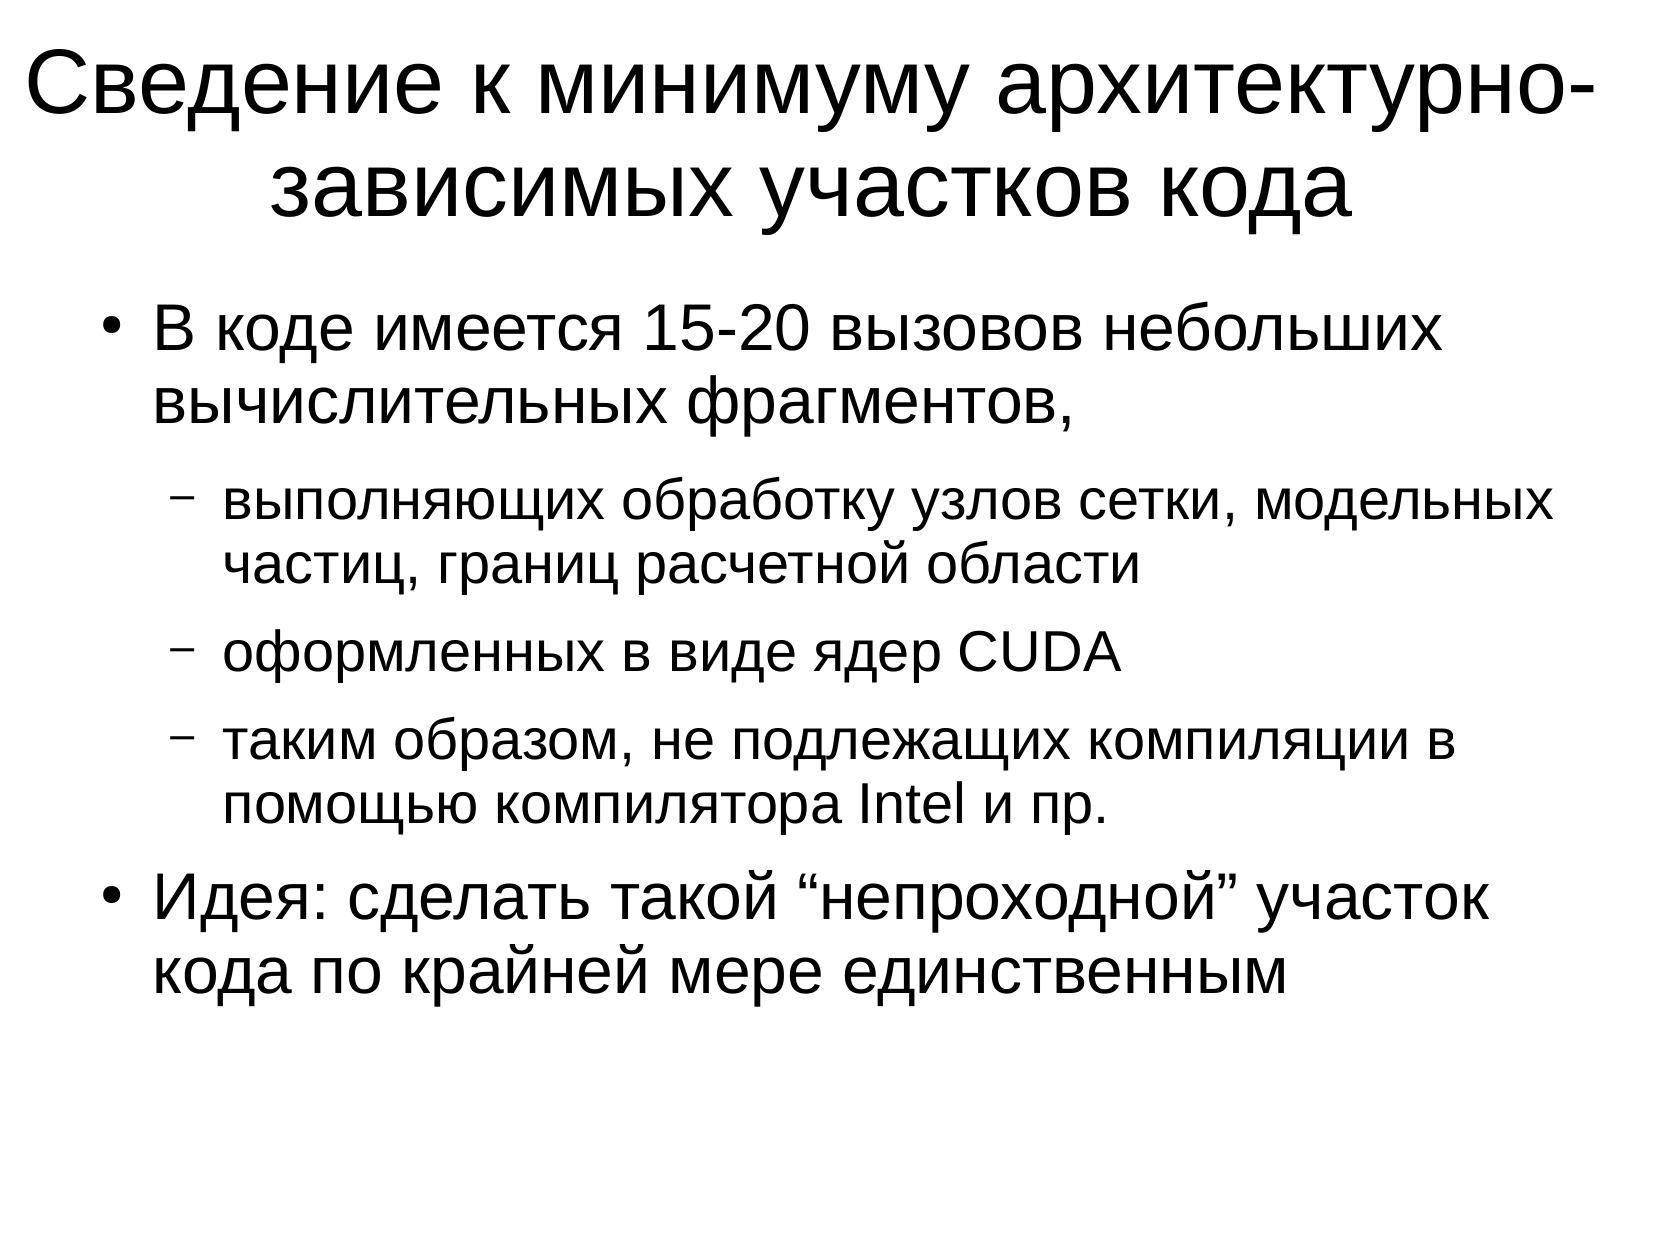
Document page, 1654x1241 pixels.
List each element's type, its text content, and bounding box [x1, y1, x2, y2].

title Сведение к минимуму архитектурно-зависимых участков кода [19, 30, 1606, 238]
list В коде имеется 15-20 вызовов небольших вычислительных фрагментов, выполняющих обработку узлов сетки, модельных частиц, границ расчетной области оформленных в виде ядер CUDA таким образом, не подлежащих компиляции в помощью компилятора Intel и пр. Идея: сделать такой “непроходной” участок кода по крайней мере единственным [82, 290, 1571, 1010]
